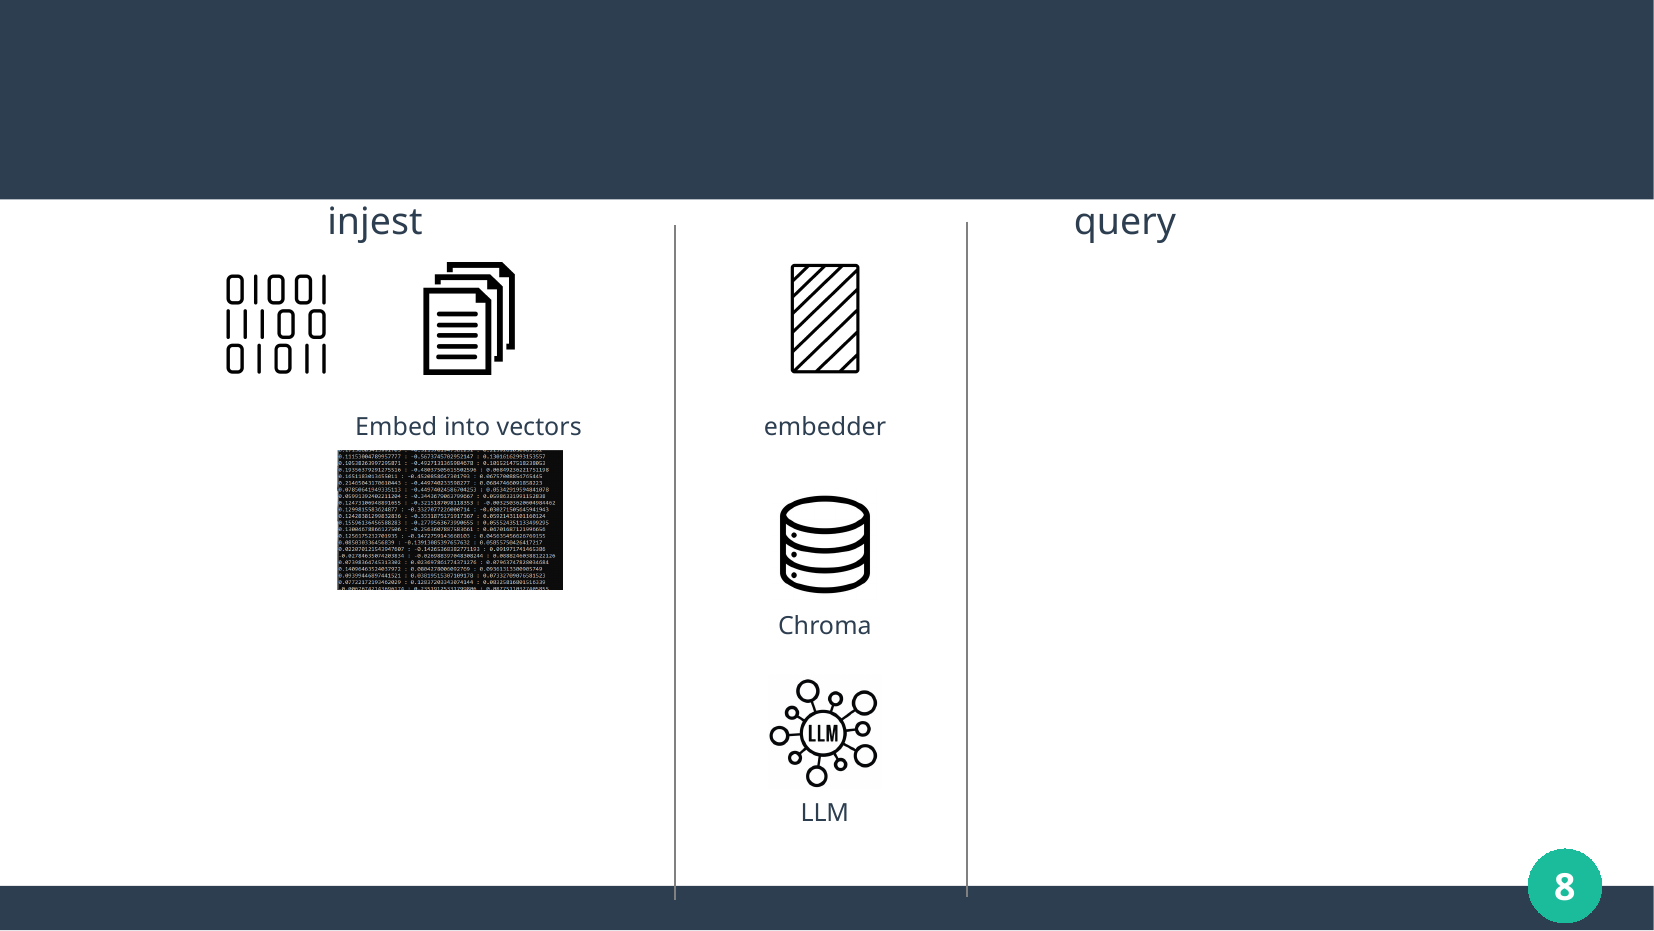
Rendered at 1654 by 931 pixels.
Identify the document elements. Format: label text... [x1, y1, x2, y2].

text_box injest [262, 187, 488, 254]
text_box query [1012, 187, 1238, 254]
text_box Chroma [712, 600, 938, 649]
picture [412, 262, 526, 376]
text_box LLM [712, 787, 938, 837]
picture [768, 674, 882, 787]
picture [225, 273, 327, 376]
picture [337, 451, 563, 590]
text_box embedder [712, 401, 938, 451]
picture [773, 487, 877, 600]
text_box Embed into vectors [300, 401, 638, 451]
picture [768, 262, 882, 376]
